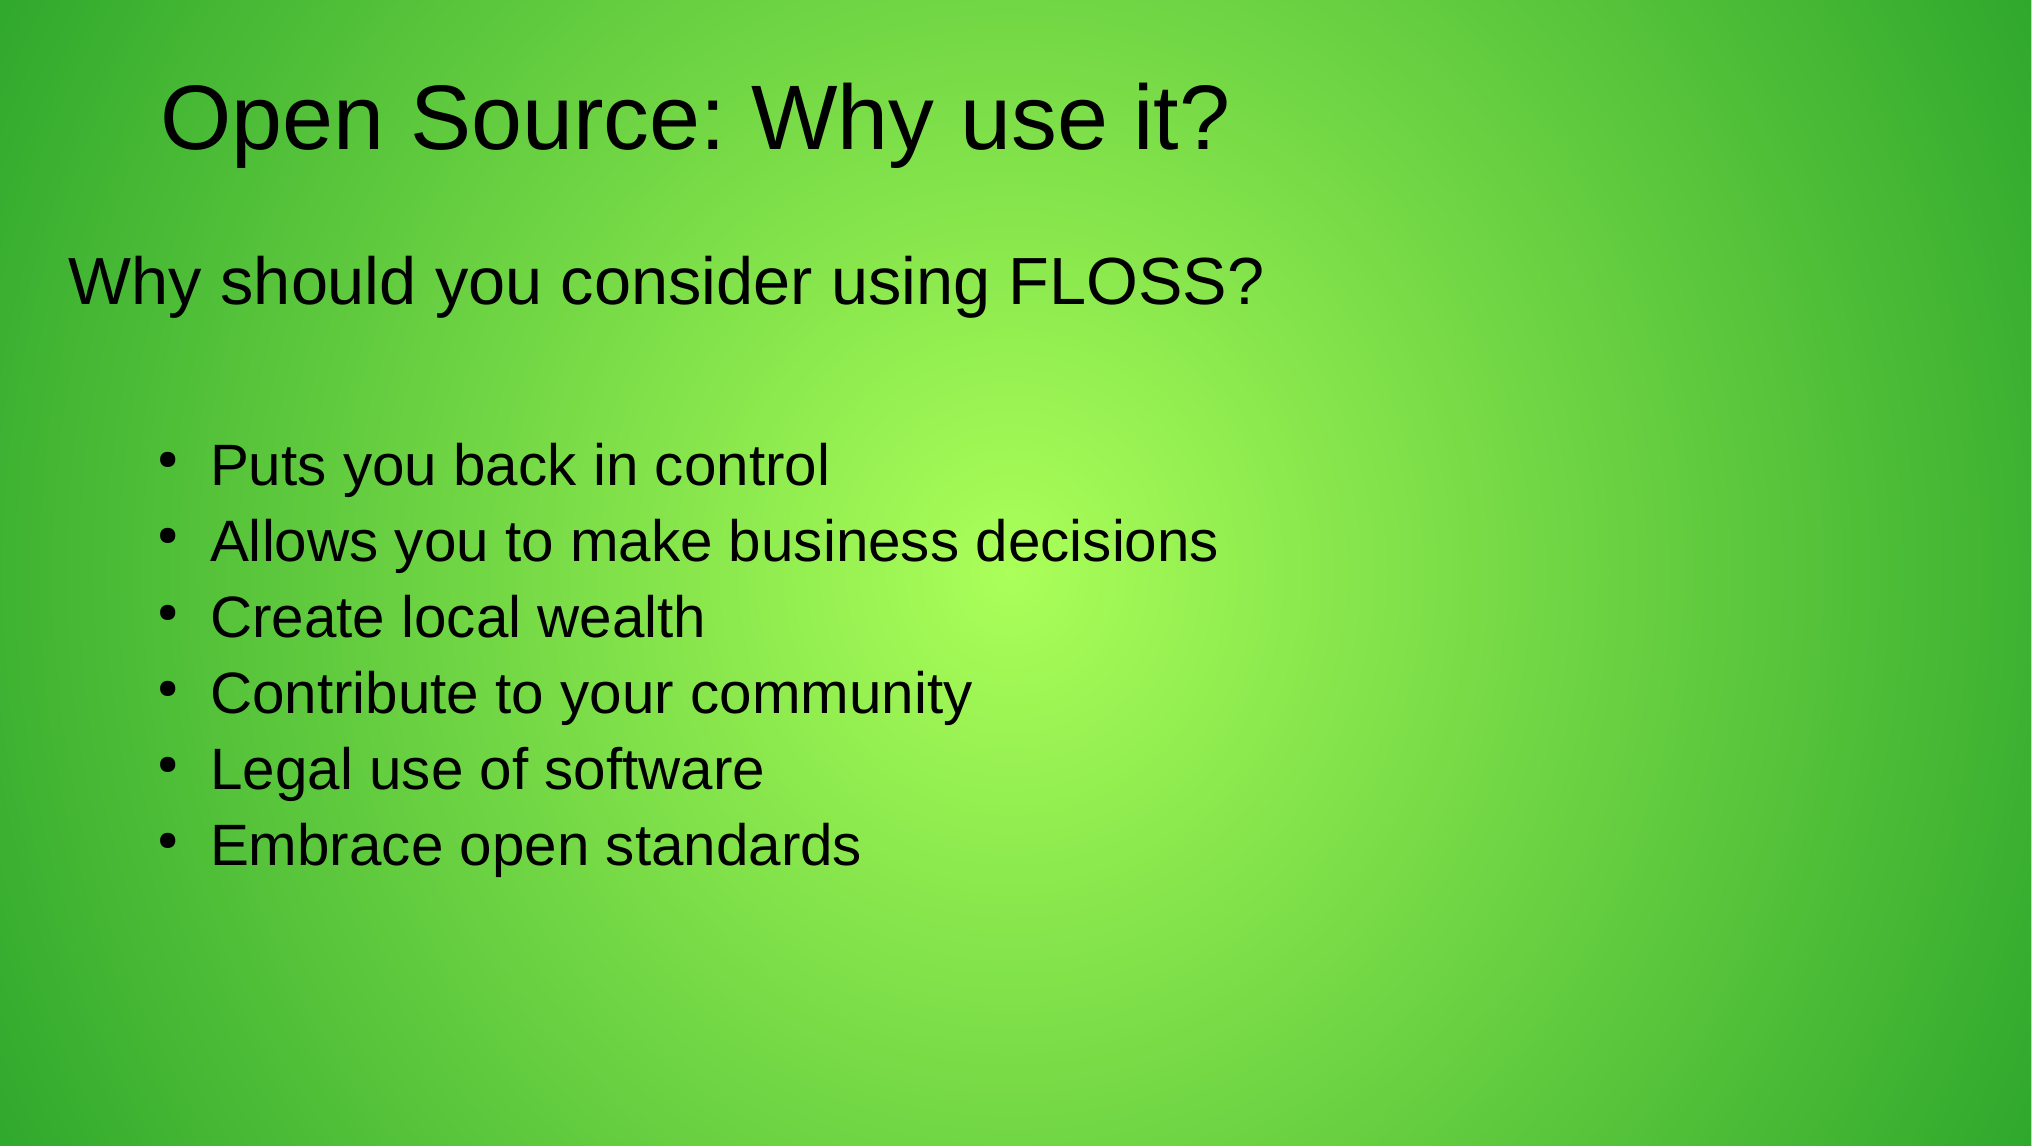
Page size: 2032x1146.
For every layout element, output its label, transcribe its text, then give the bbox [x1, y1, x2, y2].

list Why should you consider using FLOSS? Puts you back in control Allows you to make business decisions Create local wealth Contribute to your community Legal use of software Embrace open standards [68, 237, 1456, 1063]
title Open Source: Why use it? [70, 18, 1322, 207]
picture [0, 0, 2032, 1146]
